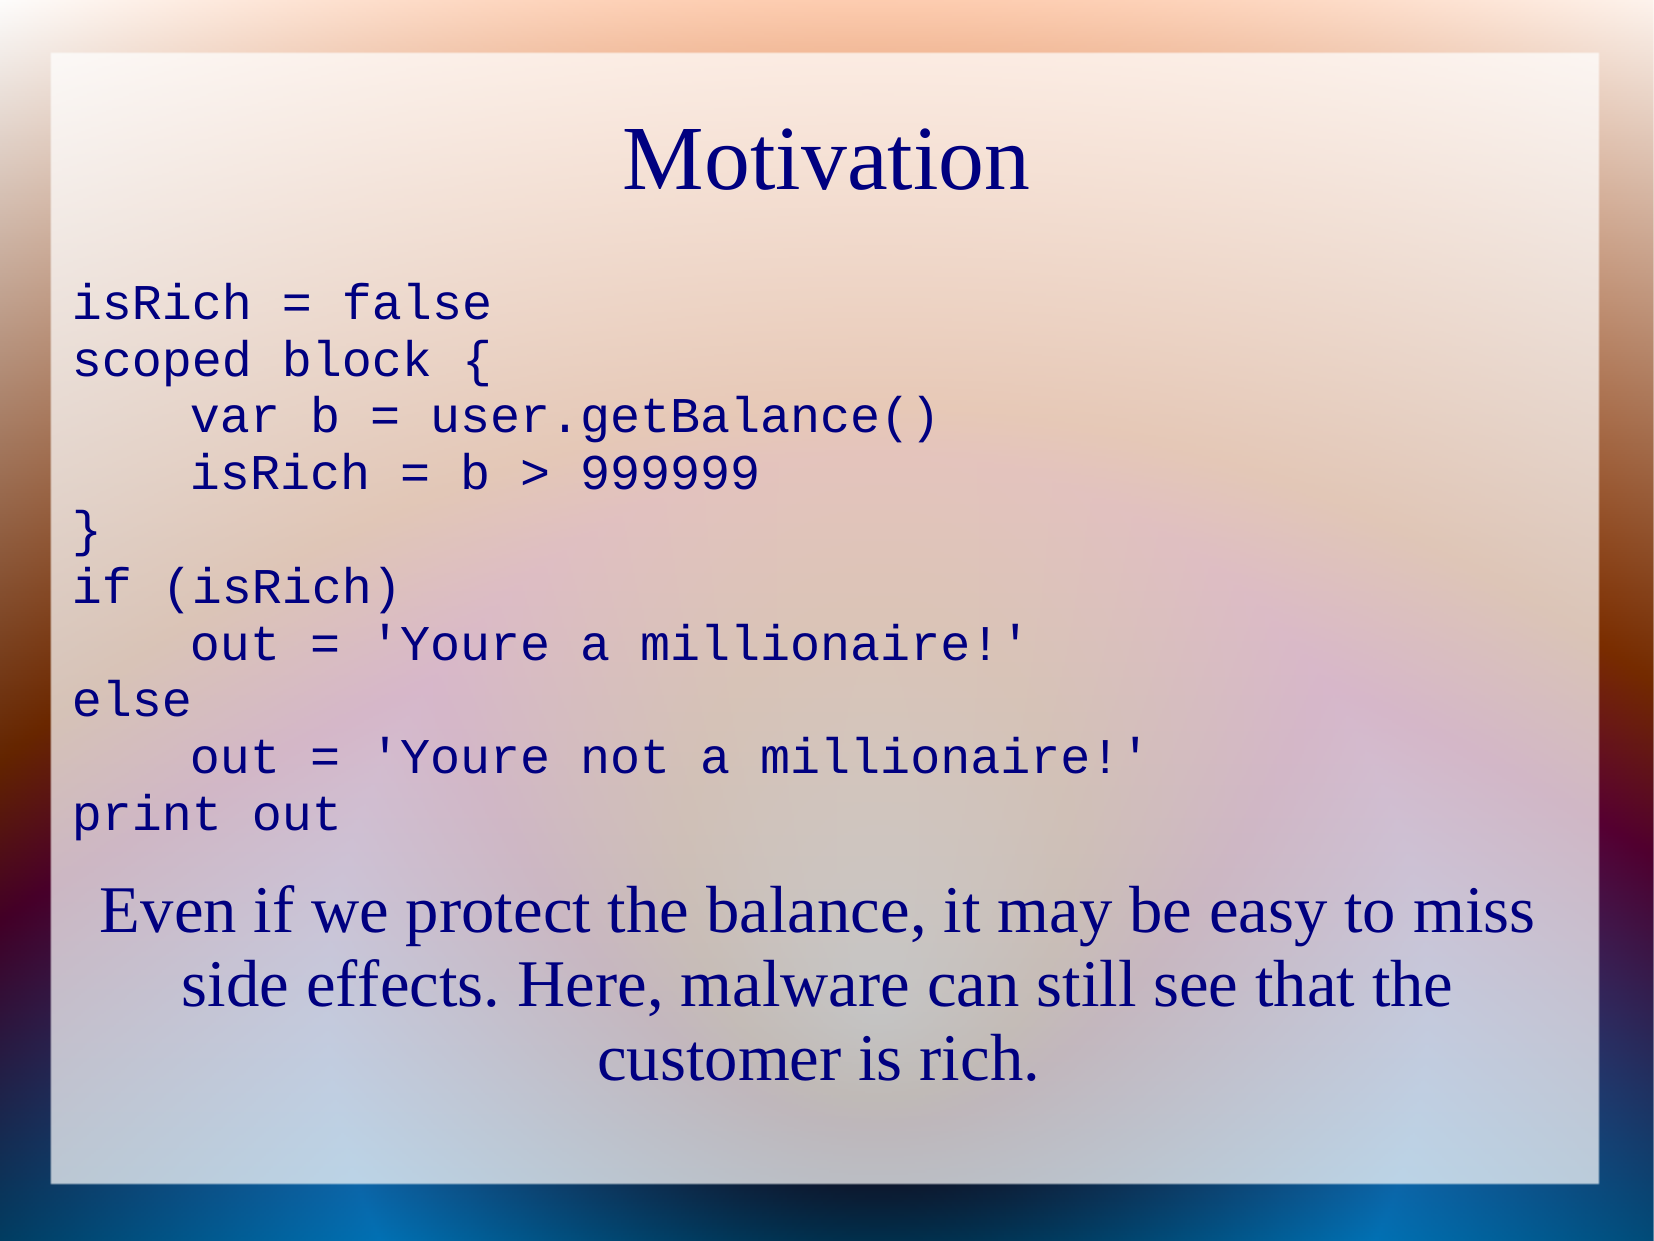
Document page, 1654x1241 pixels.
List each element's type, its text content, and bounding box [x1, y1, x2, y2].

title Motivation [82, 55, 1571, 263]
title Even if we protect the balance, it may be easy to miss side effects. Here, malware can still see that the customer is rich. [75, 872, 1564, 1096]
title isRich = false scoped block { var b = user.getBalance() isRich = b > 999999 } if (isRich) out = 'Youre a millionaire!' else out = 'Youre not a millionaire!' print out [71, 277, 1561, 816]
picture [0, 0, 1654, 1241]
